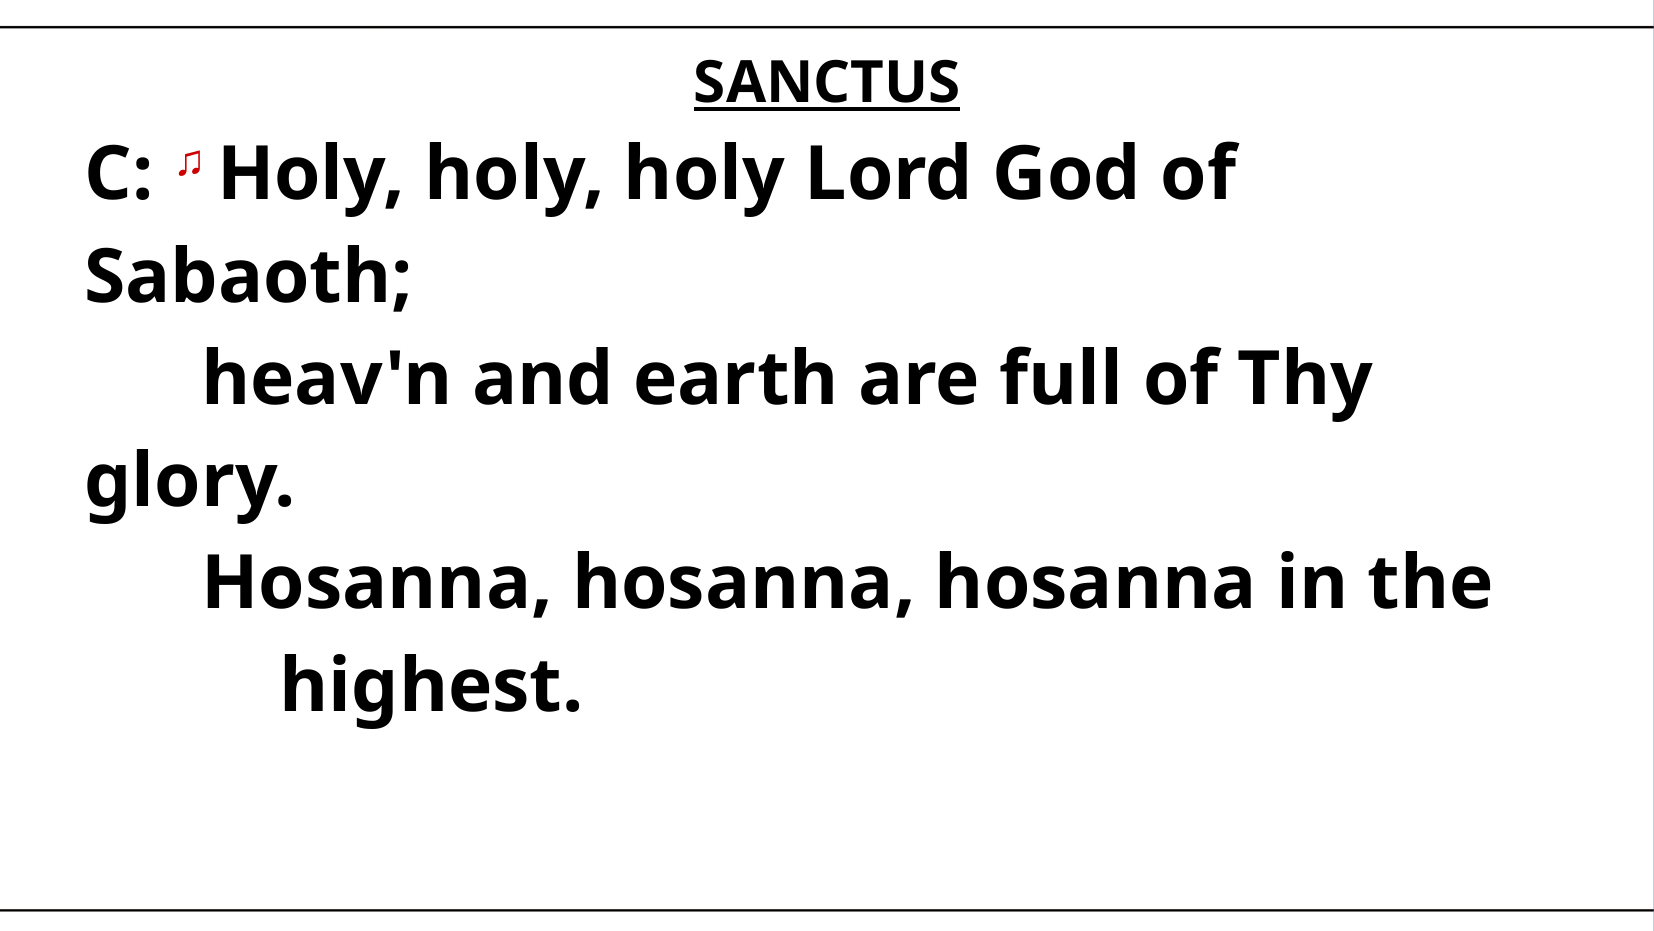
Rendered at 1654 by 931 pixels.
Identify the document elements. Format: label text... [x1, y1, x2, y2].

text_box SANCTUS C: ♫ Holy, holy, holy Lord God of Sabaoth; heav'n and earth are full of Thy glory. Hosanna, hosanna, hosanna in the highest. [69, 32, 1585, 525]
picture [0, 0, 1654, 931]
